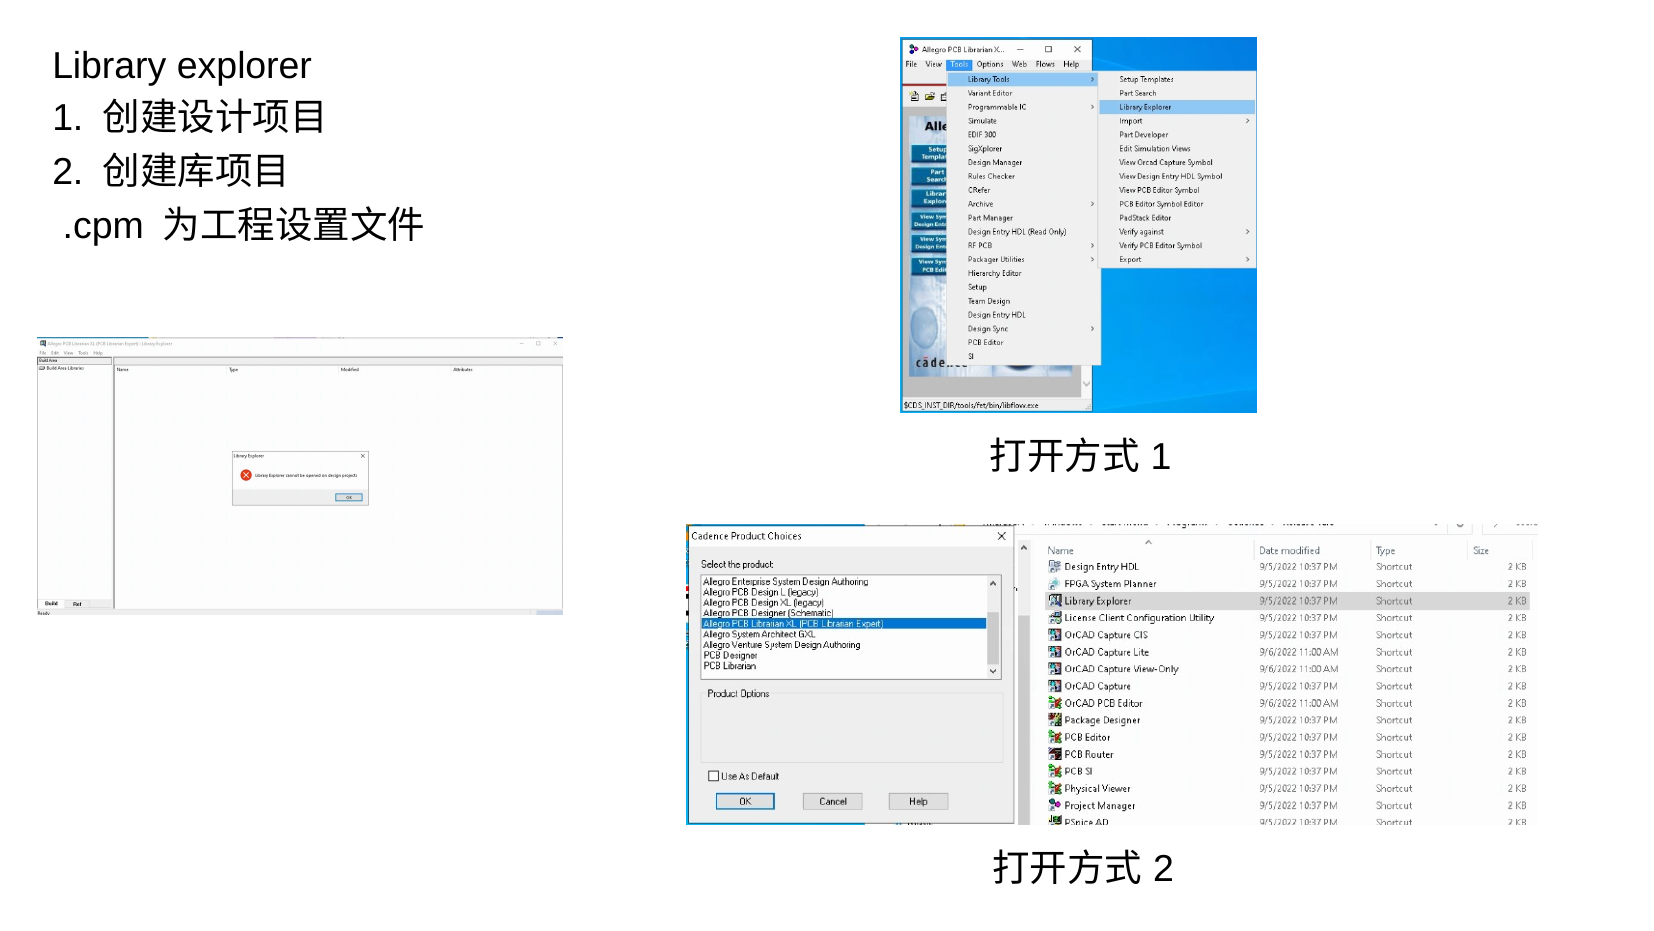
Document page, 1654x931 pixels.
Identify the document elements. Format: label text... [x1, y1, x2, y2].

picture [37, 337, 563, 615]
text_box 打开方式2 [977, 830, 1201, 901]
text_box 打开方式1 [975, 418, 1198, 488]
text_box Library explorer 1. 创建设计项目 2. 创建库项目 .cpm 为工程设置文件 [37, 37, 676, 263]
picture [686, 524, 1538, 825]
picture [900, 37, 1257, 413]
